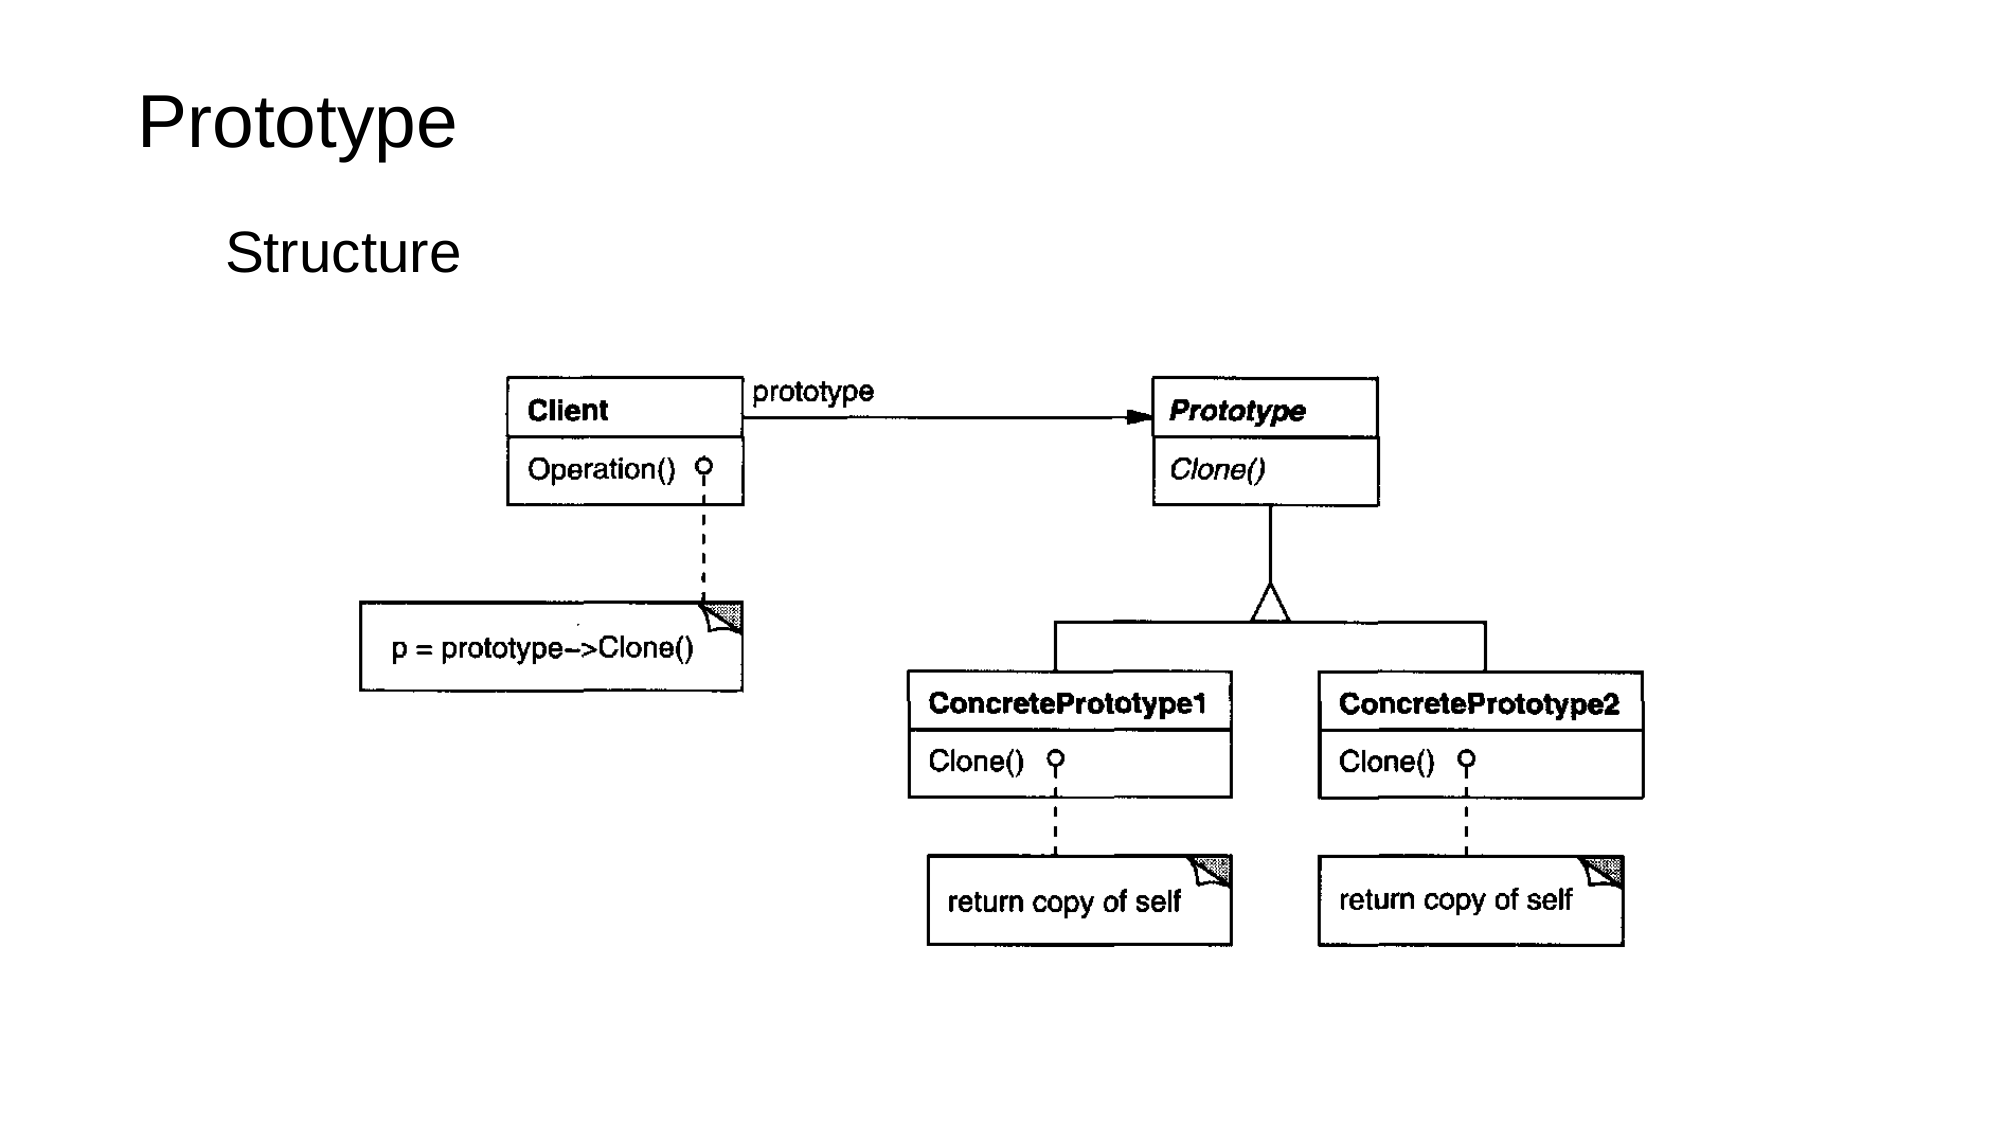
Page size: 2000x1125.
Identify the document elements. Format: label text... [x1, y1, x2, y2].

title Structure [225, 210, 478, 301]
picture [339, 342, 1664, 964]
title Prototype [137, 59, 466, 181]
